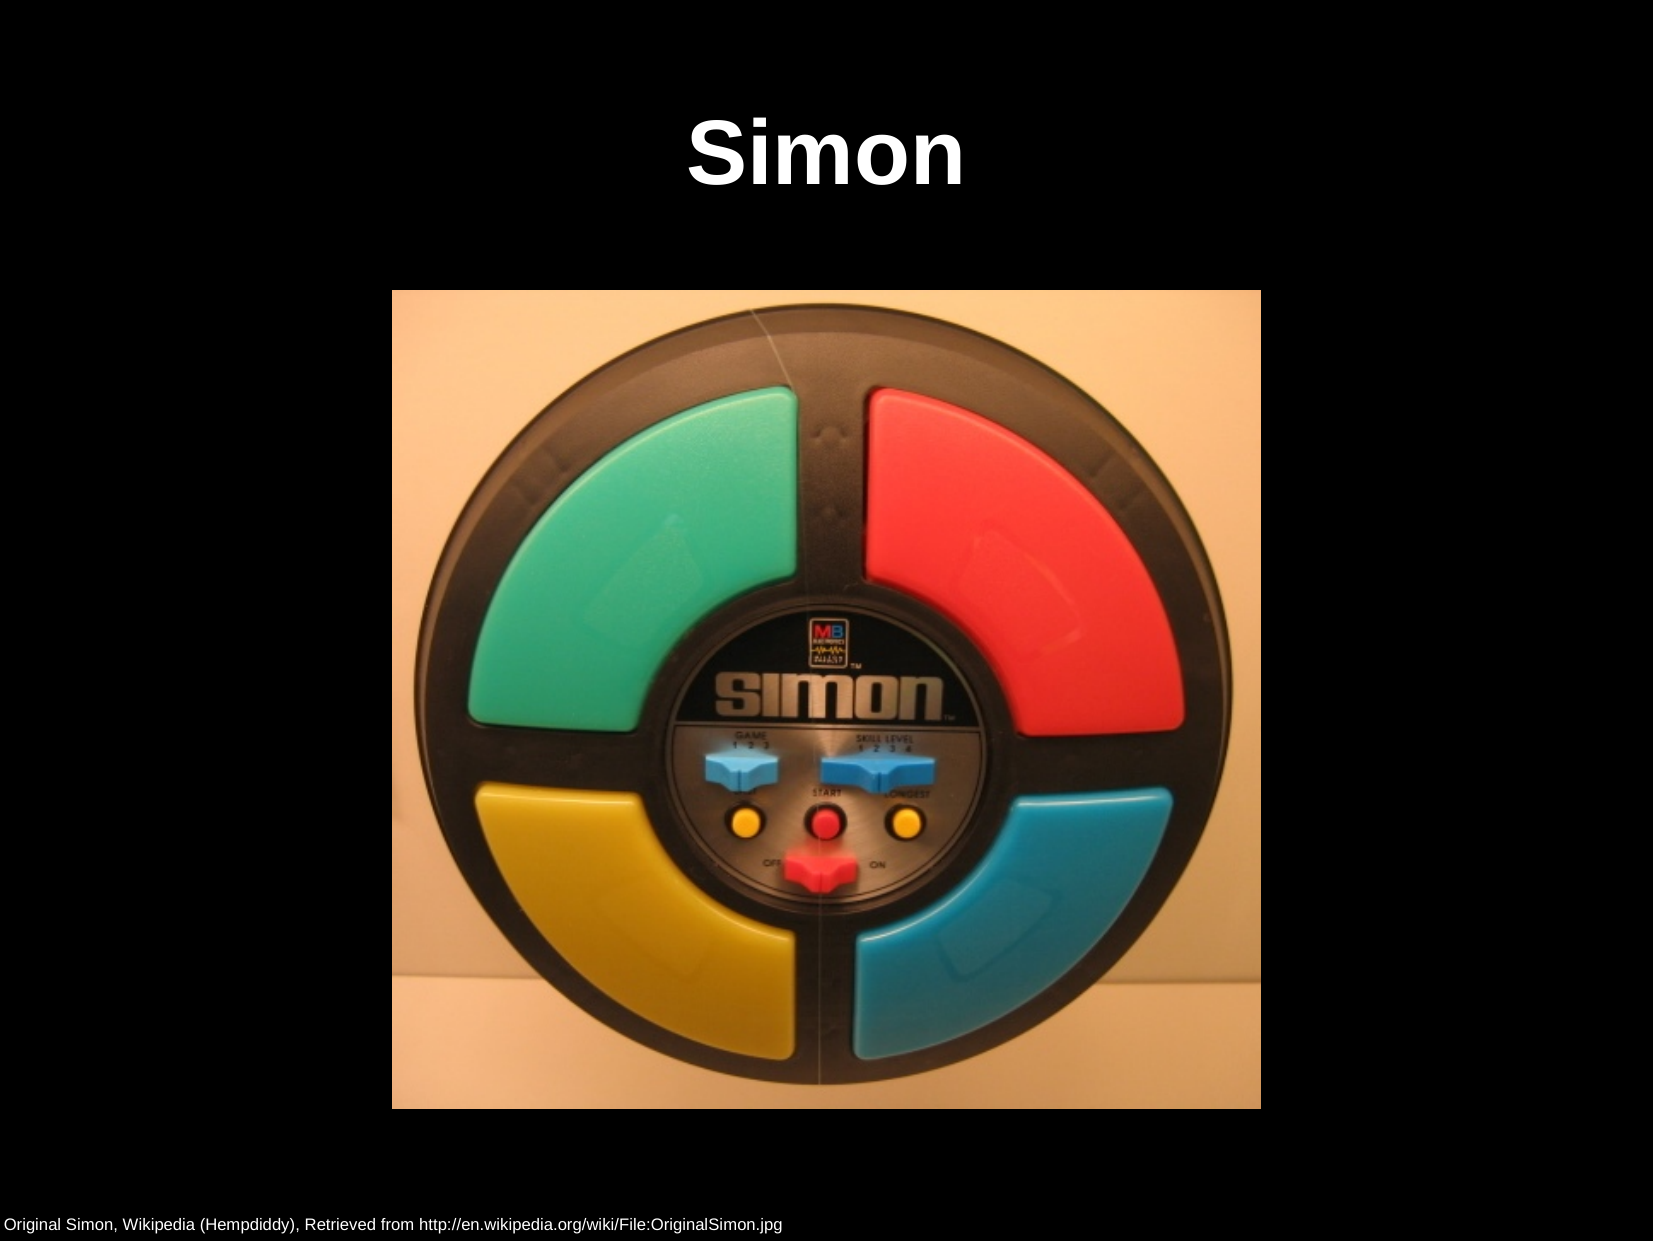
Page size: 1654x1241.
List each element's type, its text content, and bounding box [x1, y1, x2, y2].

picture [392, 290, 1261, 1109]
title Simon [82, 49, 1571, 257]
text_box Original Simon, Wikipedia (Hempdiddy), Retrieved from http://en.wikipedia.org/wiki/File:OriginalSimon.jpg [3, 1215, 788, 1237]
